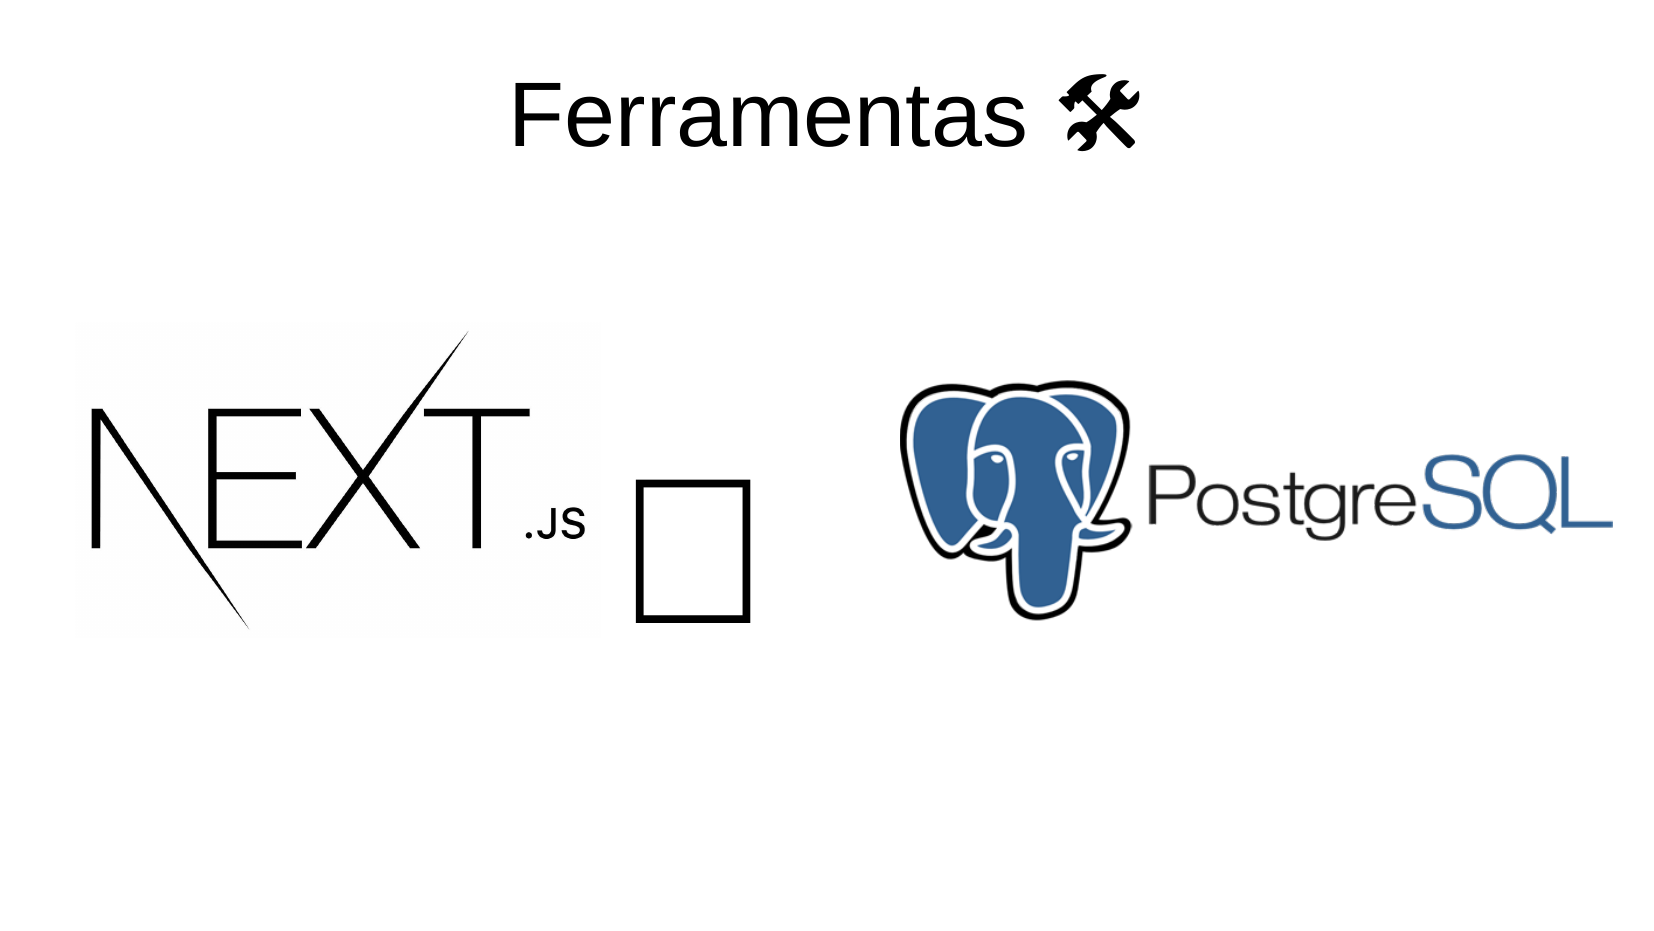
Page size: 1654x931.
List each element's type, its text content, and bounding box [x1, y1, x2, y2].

picture [75, 322, 601, 638]
title Ferramentas 🛠️ [82, 37, 1571, 193]
text_box 🤝 [600, 427, 901, 676]
picture [900, 337, 1613, 665]
